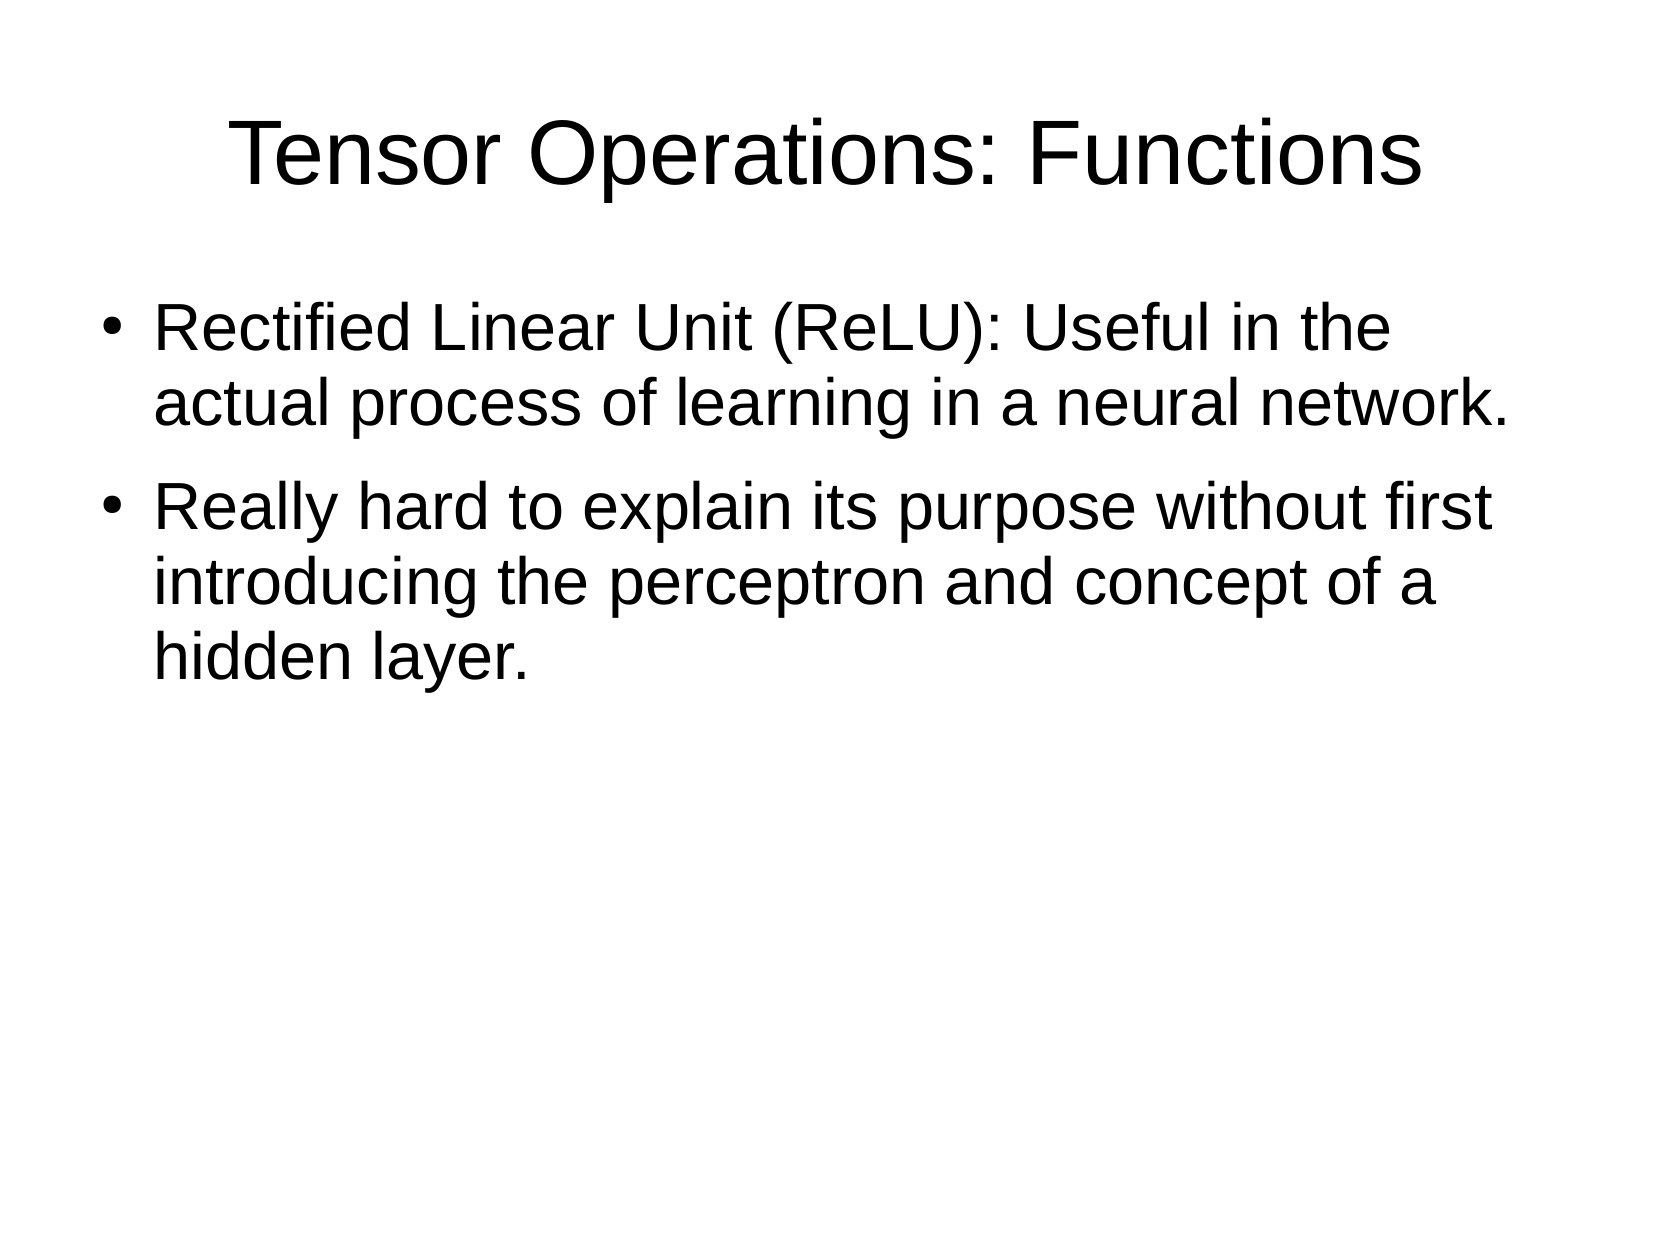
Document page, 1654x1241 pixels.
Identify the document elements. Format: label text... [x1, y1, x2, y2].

title Tensor Operations: Functions [82, 49, 1571, 257]
list Rectified Linear Unit (ReLU): Useful in the actual process of learning in a neural network. Really hard to explain its purpose without first introducing the perceptron and concept of a hidden layer. [82, 290, 1571, 1010]
